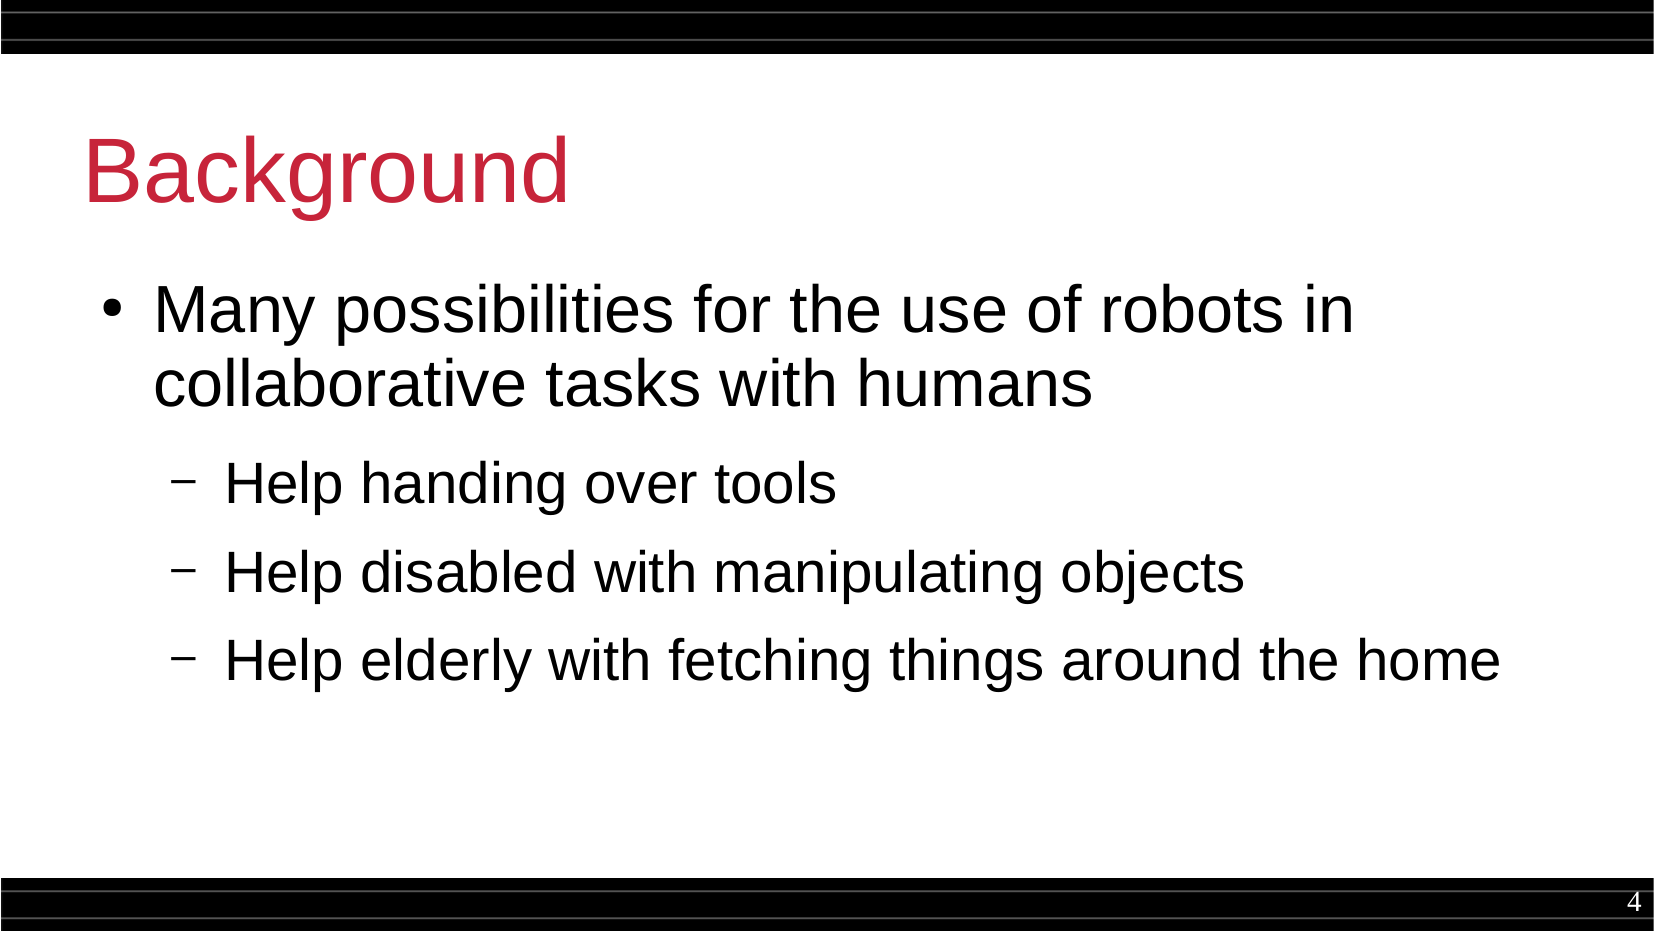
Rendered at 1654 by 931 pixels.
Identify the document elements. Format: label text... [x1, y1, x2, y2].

picture [1, 878, 1654, 931]
picture [1, 0, 1654, 54]
title Background [82, 92, 1571, 249]
list Many possibilities for the use of robots in collaborative tasks with humans Help handing over tools Help disabled with manipulating objects Help elderly with fetching things around the home [82, 271, 1571, 758]
